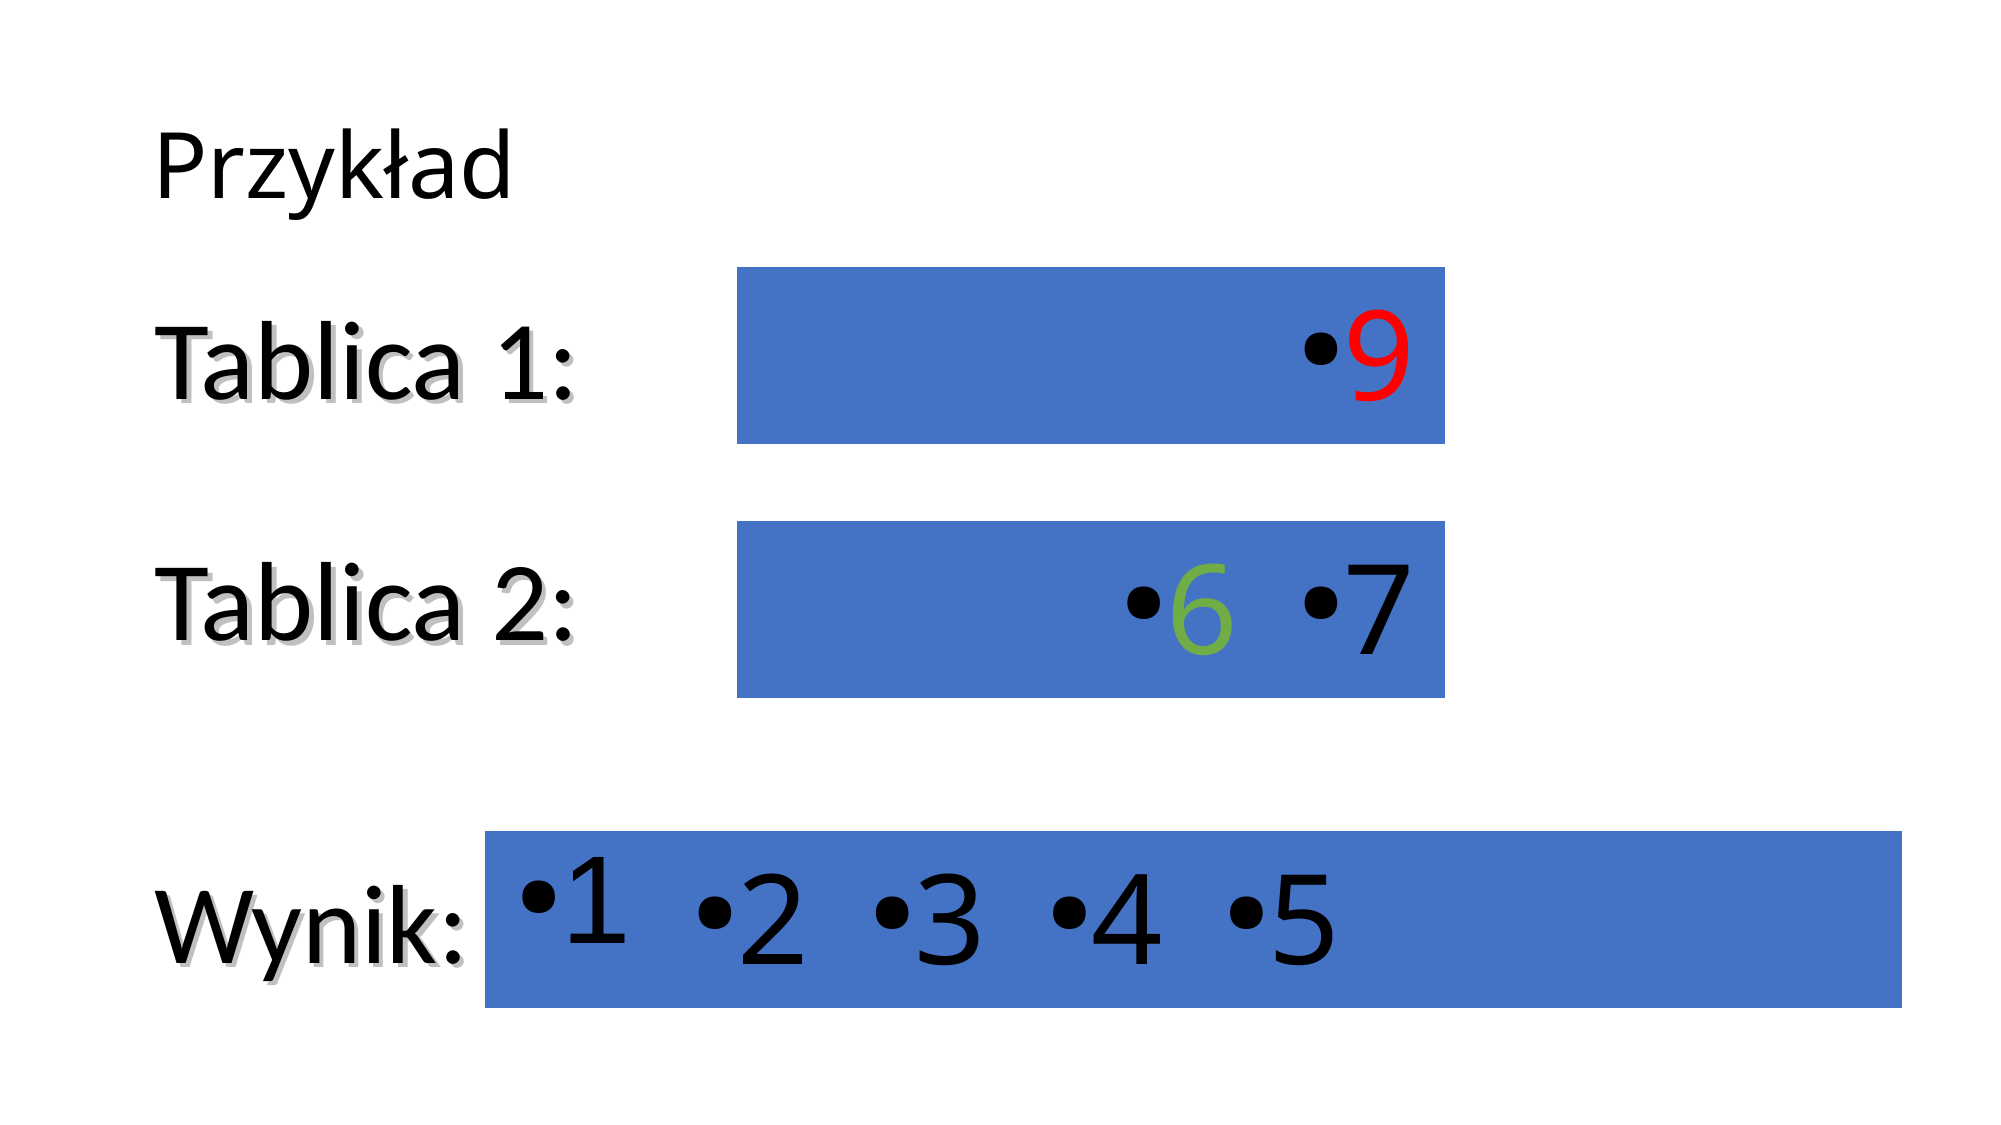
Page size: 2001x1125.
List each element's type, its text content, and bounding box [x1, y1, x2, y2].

table_header 2 [662, 831, 839, 1008]
table_header 1 [485, 831, 662, 1008]
text_box Tablica 1: [140, 279, 594, 430]
table_header 3 [839, 831, 1017, 1008]
table_header 7 [1268, 521, 1445, 698]
table_header [737, 521, 914, 698]
text_box Tablica 2: [140, 521, 594, 671]
text_box Wynik: [139, 843, 483, 993]
title Przykład [137, 59, 1863, 278]
table_header [1548, 831, 1725, 1008]
table_header [1371, 831, 1548, 1008]
table_header 5 [1194, 831, 1371, 1008]
table_header [1725, 831, 1902, 1008]
table_header [1091, 267, 1268, 444]
table_header 6 [1091, 521, 1268, 698]
table_header 4 [1017, 831, 1194, 1008]
table_header [914, 521, 1091, 698]
table_header [914, 267, 1091, 444]
table_header [737, 267, 914, 444]
table_header 9 [1268, 267, 1445, 444]
